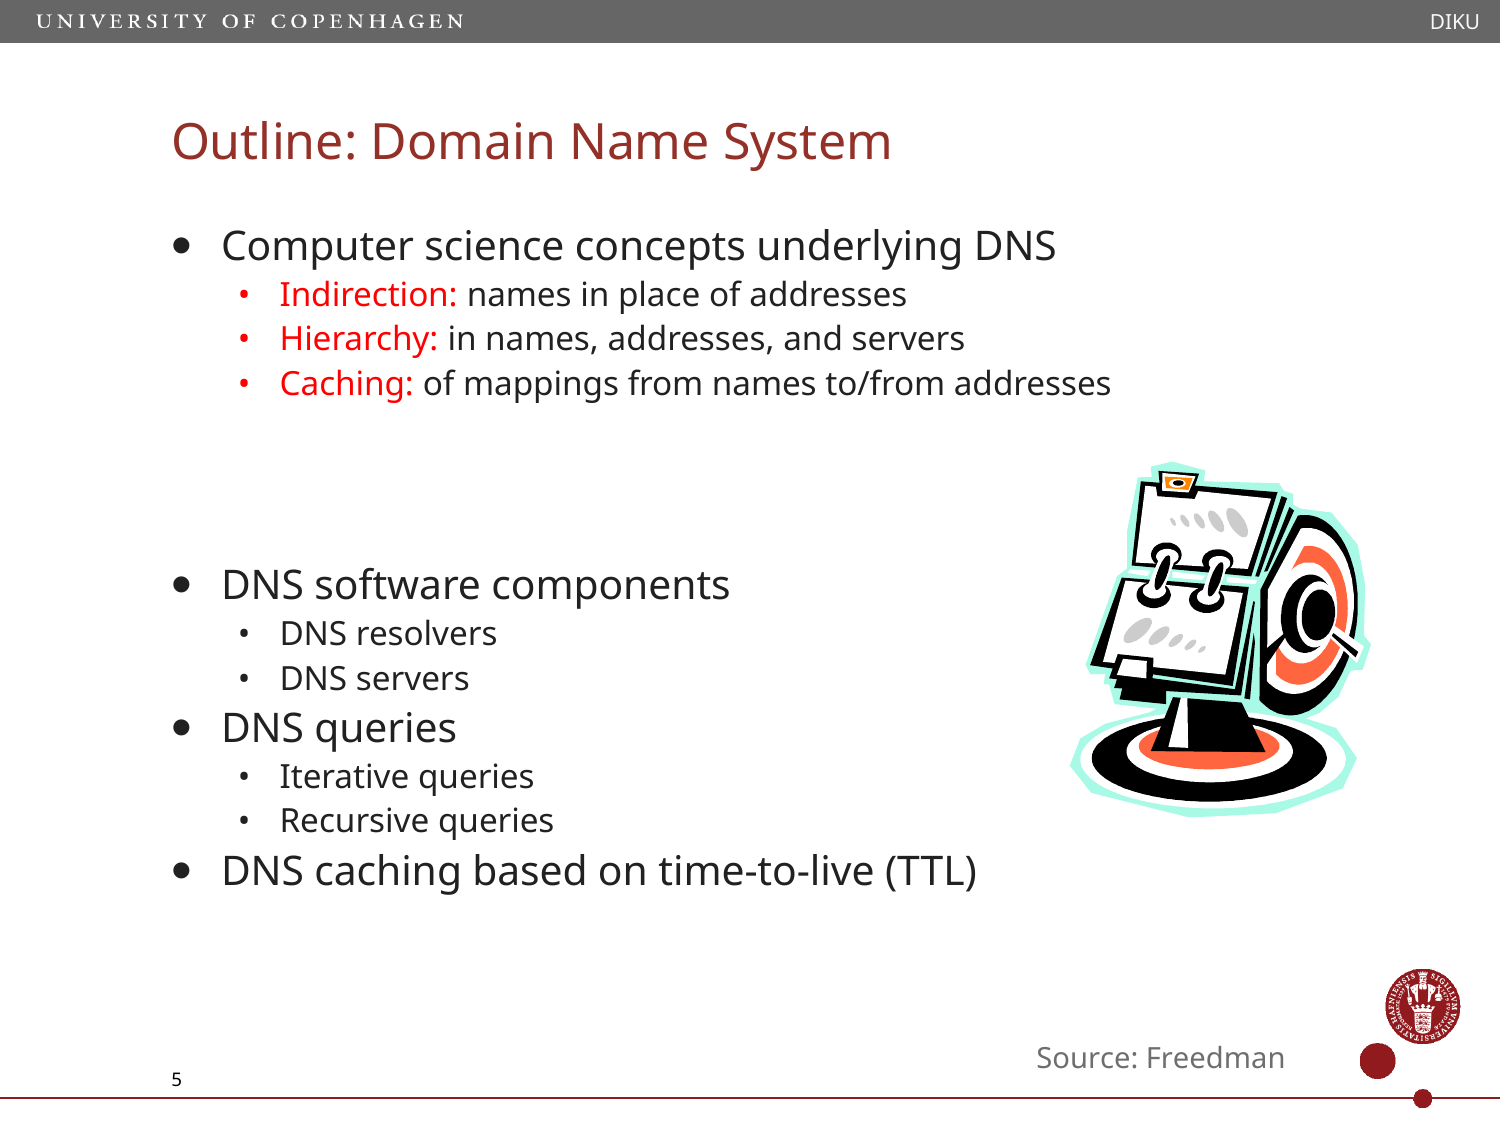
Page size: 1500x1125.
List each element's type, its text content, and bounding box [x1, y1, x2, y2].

text_box <number> [171, 1067, 522, 1092]
picture [0, 910, 1500, 1122]
text_box Source: Freedman [1021, 1031, 1341, 1083]
list Computer science concepts underlying DNS Indirection: names in place of addresses Hierarchy: in names, addresses, and servers Caching: of mappings from names to/from addresses DNS software components DNS resolvers DNS servers DNS queries Iterative queries Recursive queries DNS caching based on time-to-live (TTL) [171, 225, 1329, 900]
title Outline: Domain Name System [171, 75, 1329, 171]
picture [1069, 456, 1377, 823]
text_box DIKU [469, 0, 1495, 43]
